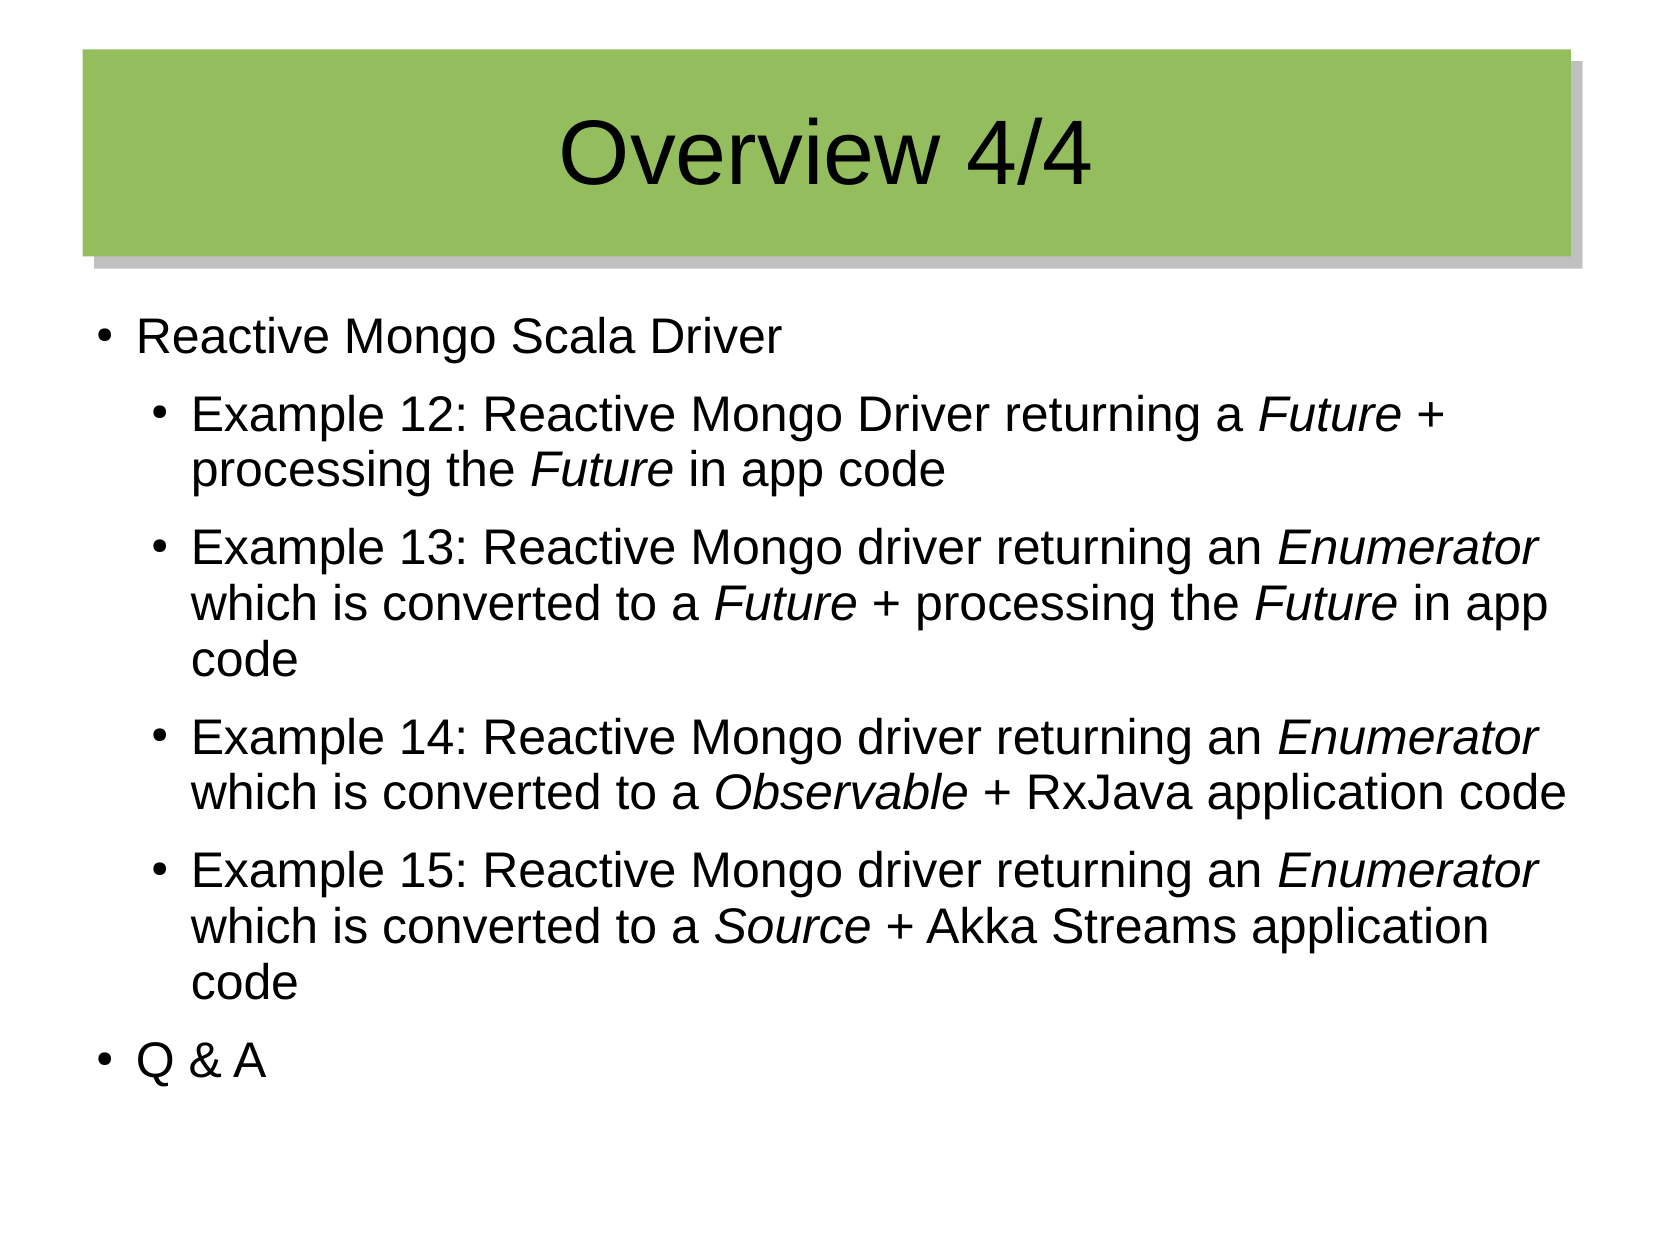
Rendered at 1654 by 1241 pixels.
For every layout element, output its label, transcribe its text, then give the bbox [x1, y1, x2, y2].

list Reactive Mongo Scala Driver Example 12: Reactive Mongo Driver returning a Future + processing the Future in app code Example 13: Reactive Mongo driver returning an Enumerator which is converted to a Future + processing the Future in app code Example 14: Reactive Mongo driver returning an Enumerator which is converted to a Observable + RxJava application code Example 15: Reactive Mongo driver returning an Enumerator which is converted to a Source + Akka Streams application code Q & A [82, 307, 1571, 1146]
title Overview 4/4 [82, 49, 1571, 257]
